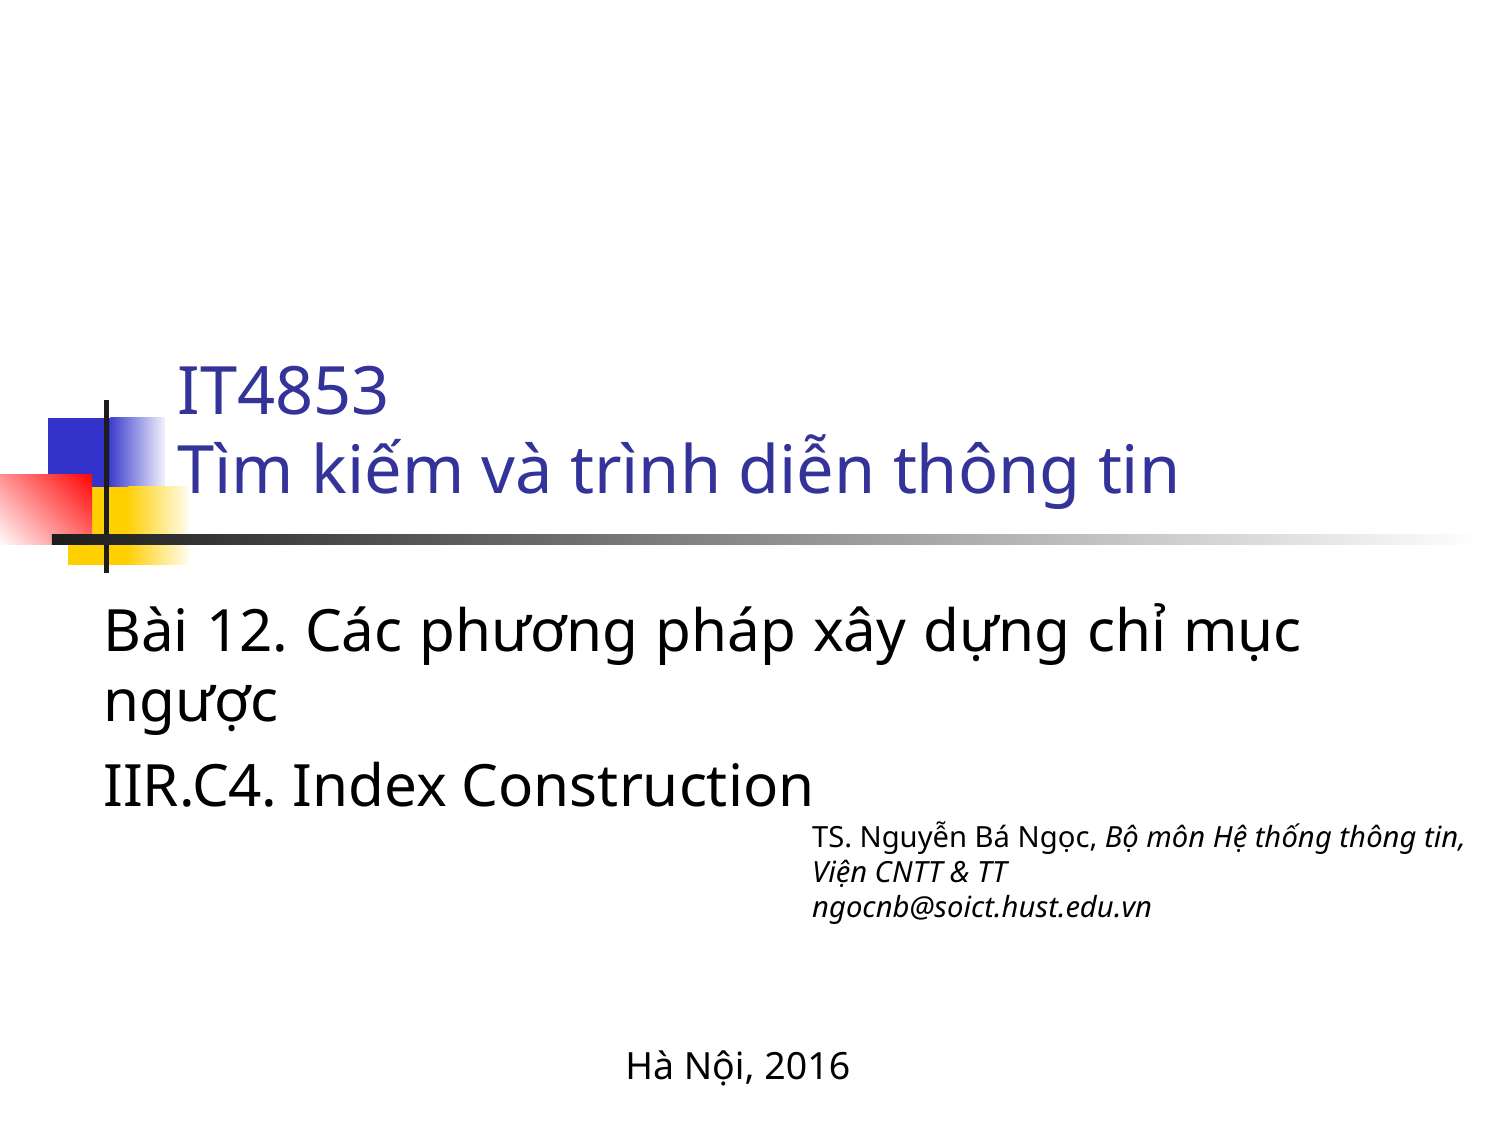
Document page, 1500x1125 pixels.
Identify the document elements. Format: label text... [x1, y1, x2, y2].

title IT4853 Tìm kiếm và trình diễn thông tin [162, 275, 1438, 515]
text_box Hà Nội, 2016 [490, 1034, 987, 1096]
text_box TS. Nguyễn Bá Ngọc, Bộ môn Hệ thống thông tin, Viện CNTT & TT ngocnb@soict.hust.edu.vn [797, 810, 1489, 932]
subtitle Bài 12. Các phương pháp xây dựng chỉ mục ngược IIR.C4. Index Construction [88, 586, 1447, 752]
